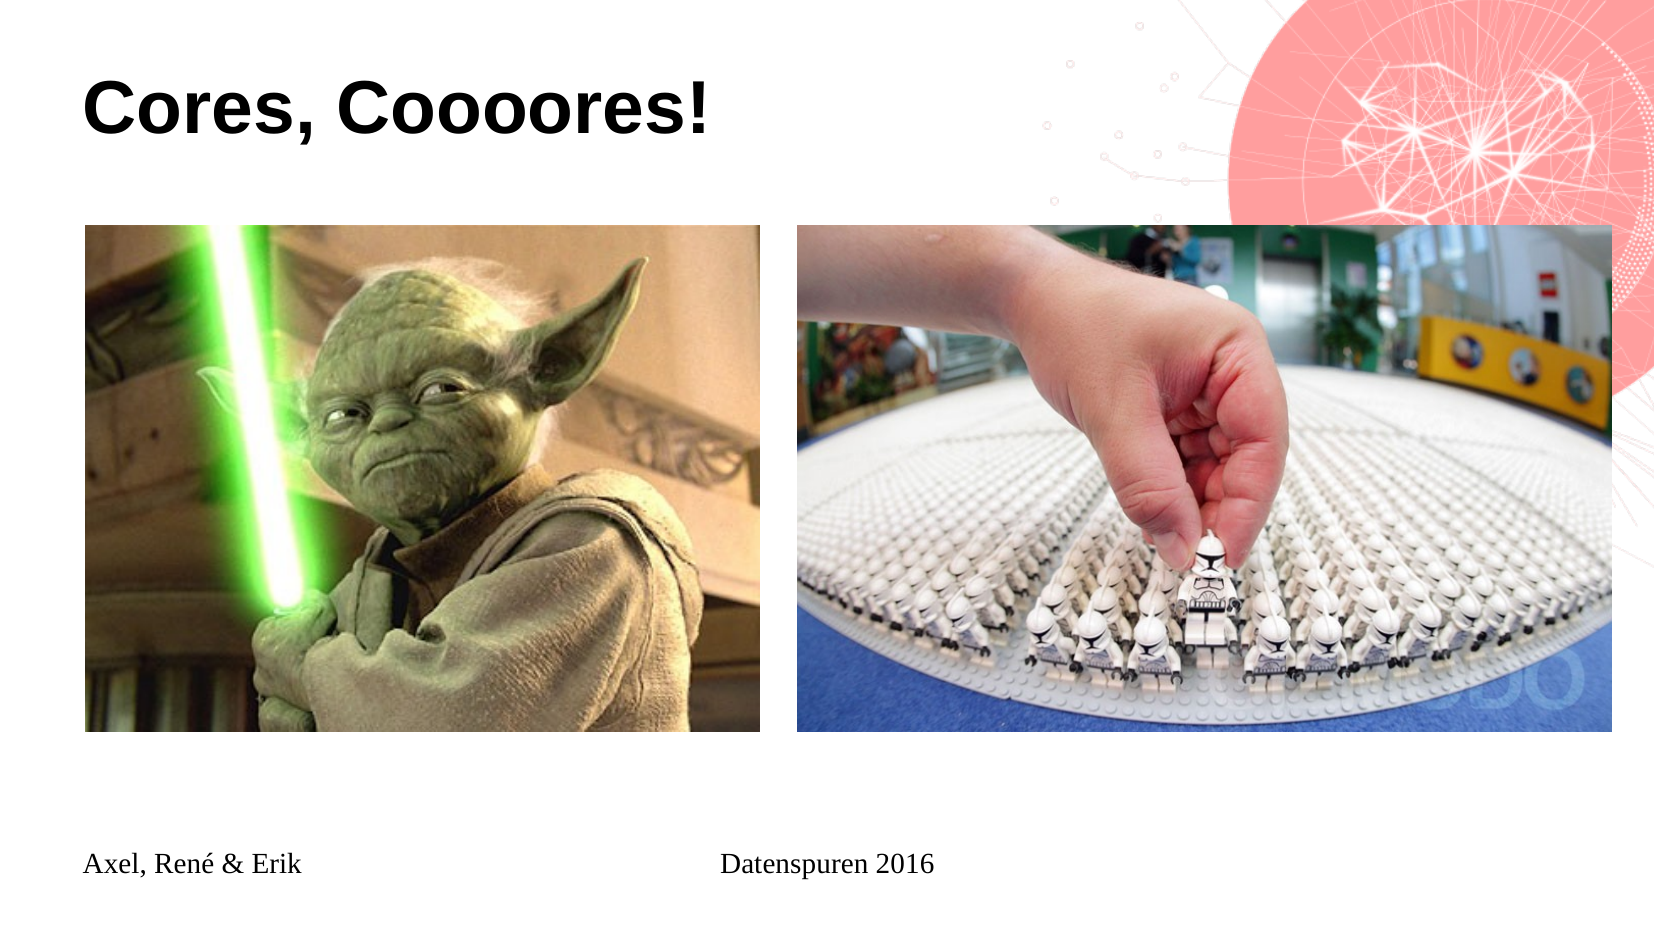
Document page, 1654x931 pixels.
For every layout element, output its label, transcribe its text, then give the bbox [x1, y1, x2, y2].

picture [797, 225, 1612, 732]
picture [85, 225, 760, 732]
title Cores, Coooores! [82, 65, 1571, 150]
